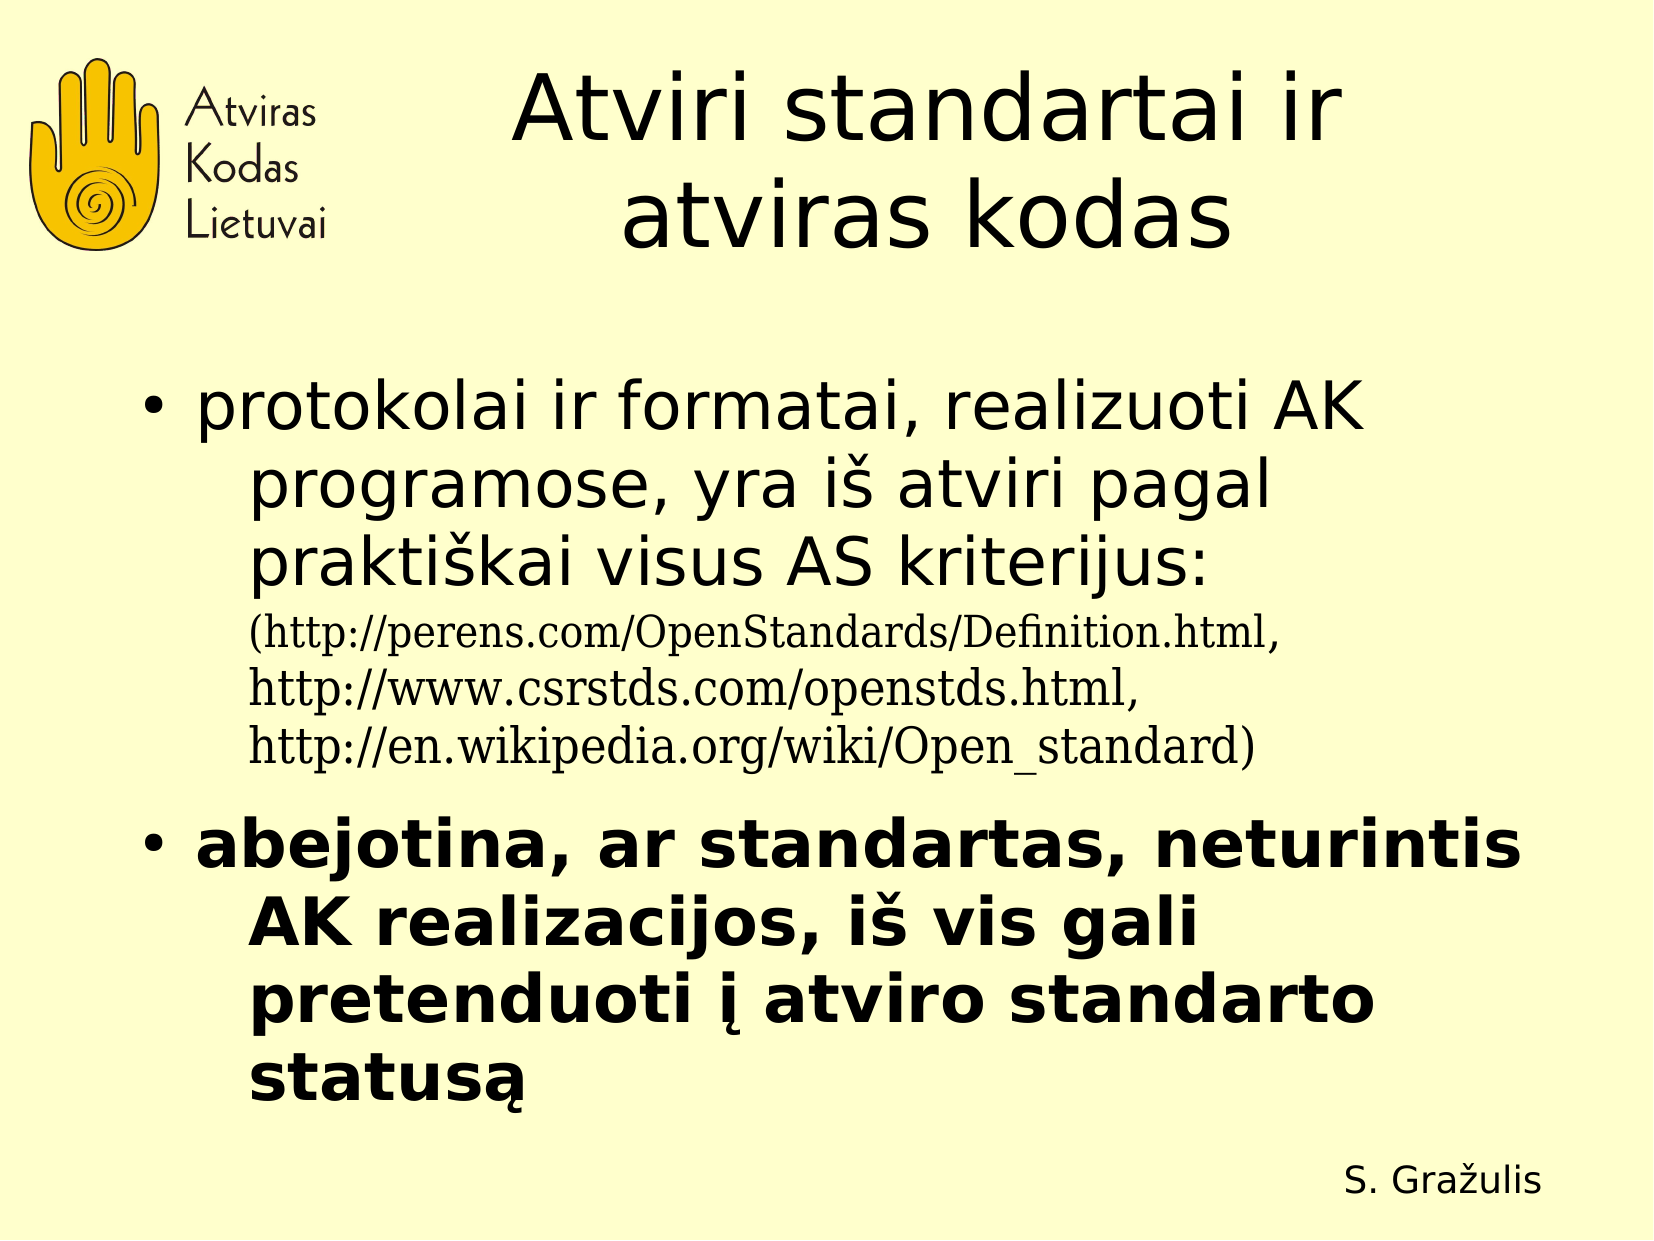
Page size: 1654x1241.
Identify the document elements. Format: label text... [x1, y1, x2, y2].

picture [29, 58, 325, 251]
title Atviri standartai ir atviras kodas [348, 51, 1506, 275]
list protokolai ir formatai, realizuoti AK programose, yra iš atviri pagal praktiškai visus AS kriterijus: (http://perens.com/OpenStandards/Definition.html, http://www.csrstds.com/openstds.html, http://en.wikipedia.org/wiki/Open_standard) abejotina, ar standartas, neturintis AK realizacijos, iš vis gali pretenduoti į atviro standarto statusą [106, 367, 1595, 1123]
